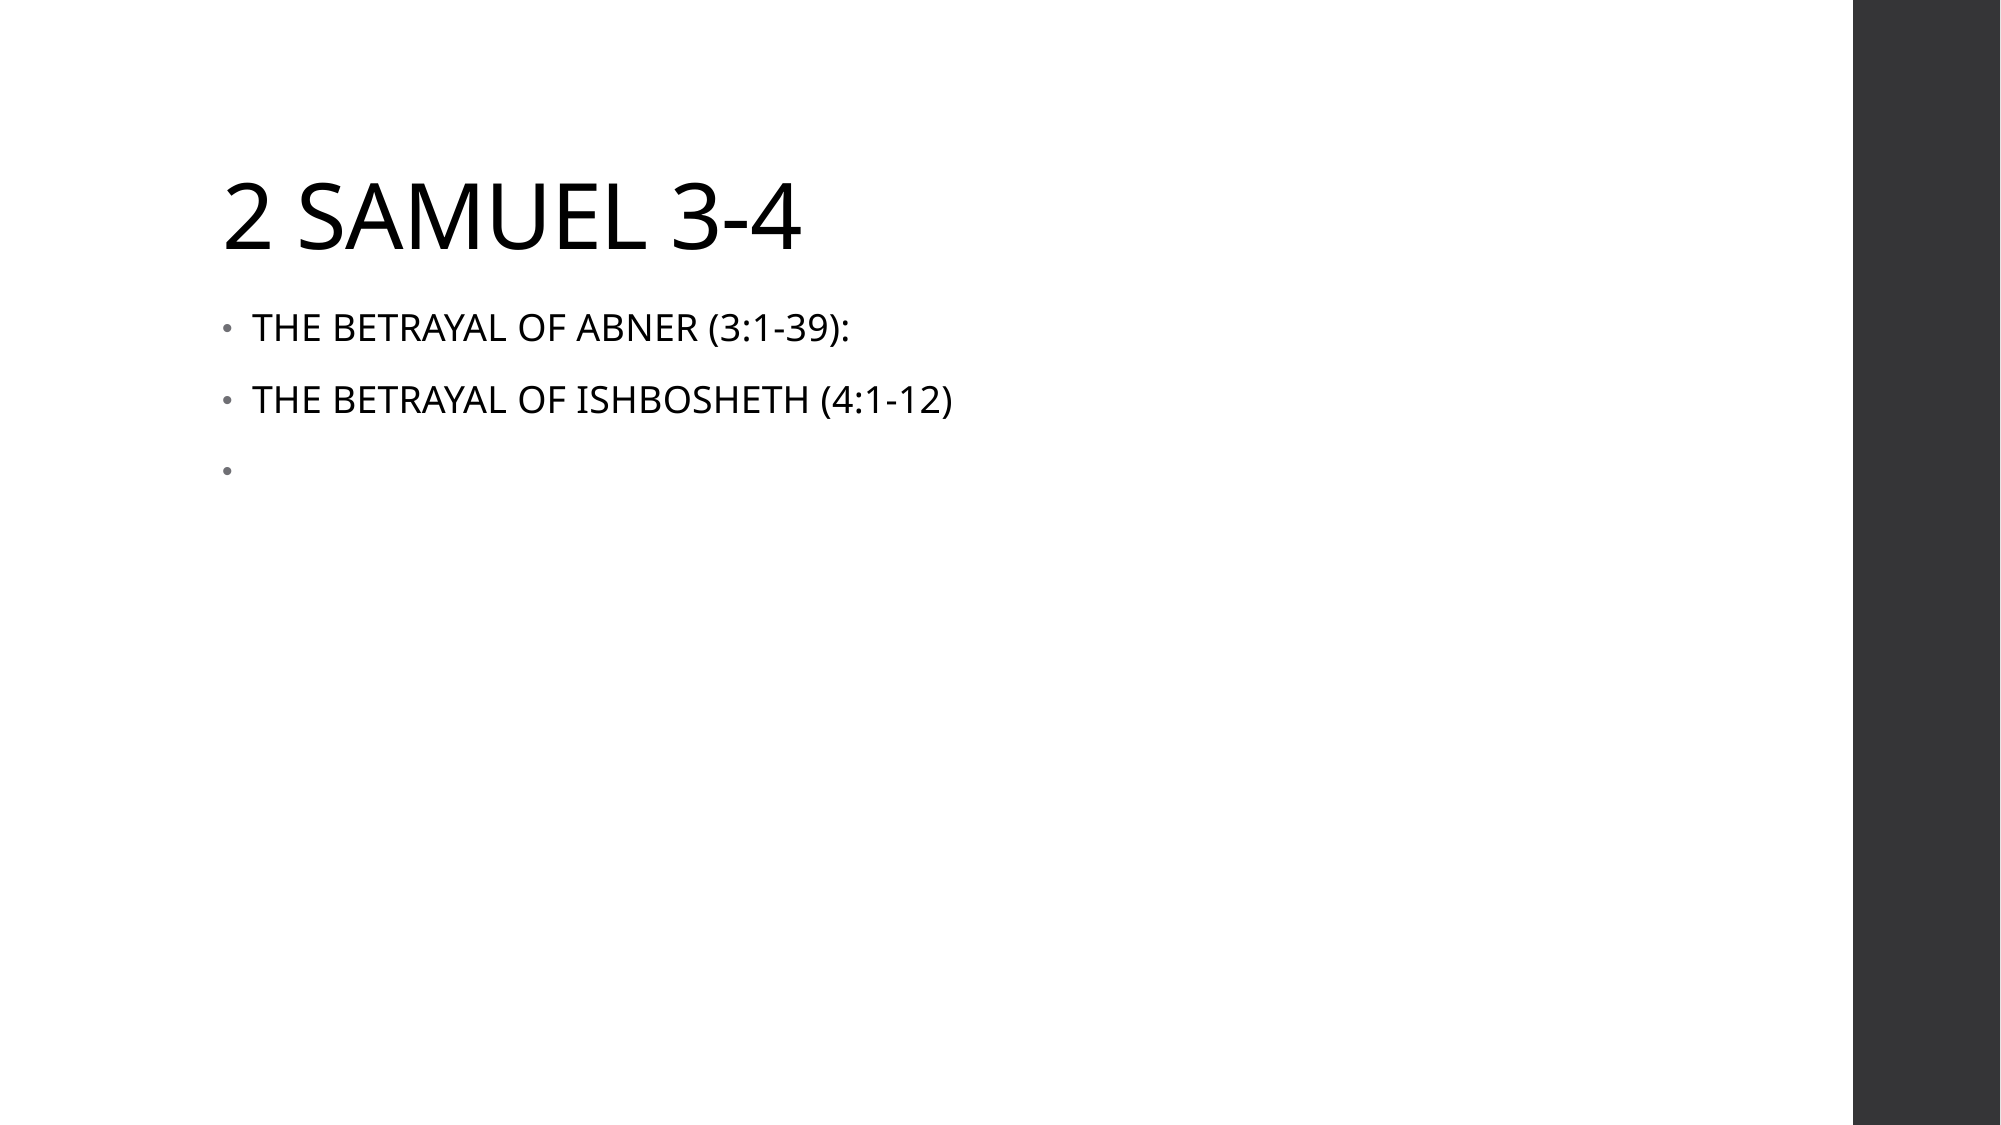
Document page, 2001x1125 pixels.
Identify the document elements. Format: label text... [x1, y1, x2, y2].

title 2 SAMUEL 3-4 [206, 60, 1797, 278]
list THE BETRAYAL OF ABNER (3:1-39): THE BETRAYAL OF ISHBOSHETH (4:1-12) [206, 299, 1617, 1014]
